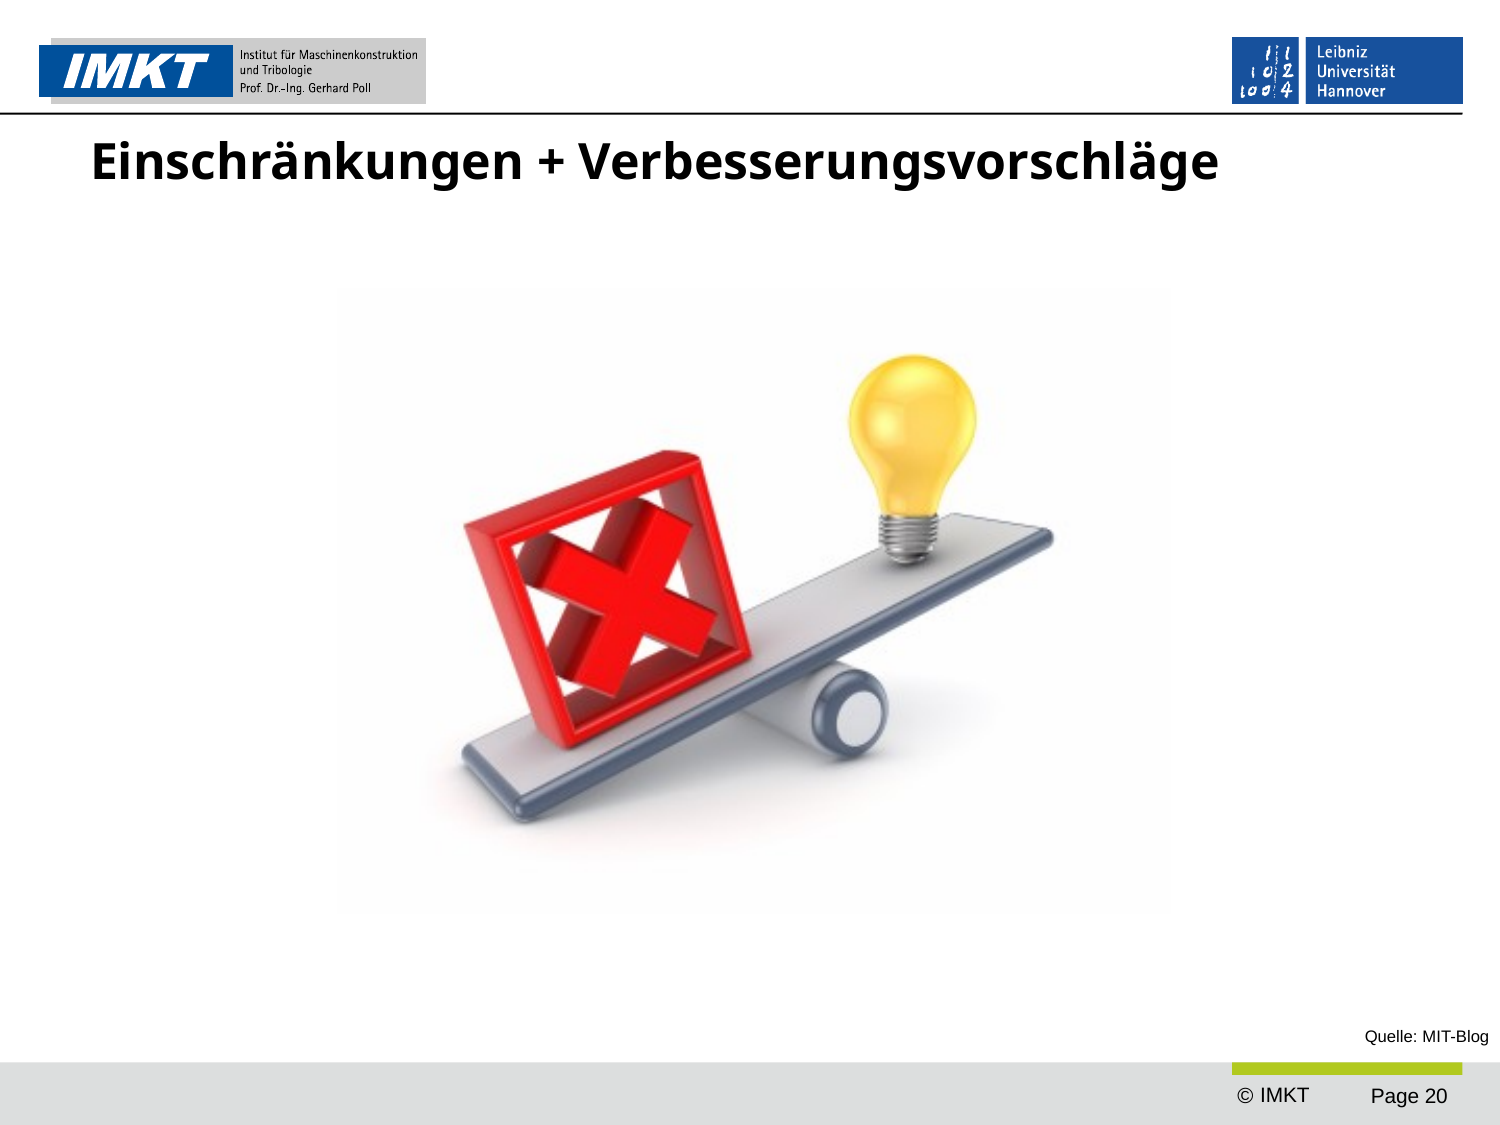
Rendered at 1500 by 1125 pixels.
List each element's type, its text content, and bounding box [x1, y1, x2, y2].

picture [1232, 37, 1463, 104]
picture [337, 288, 1171, 914]
text_box Quelle: MIT-Blog [1350, 1020, 1500, 1054]
title Einschränkungen + Verbesserungsvorschläge [75, 122, 1426, 180]
